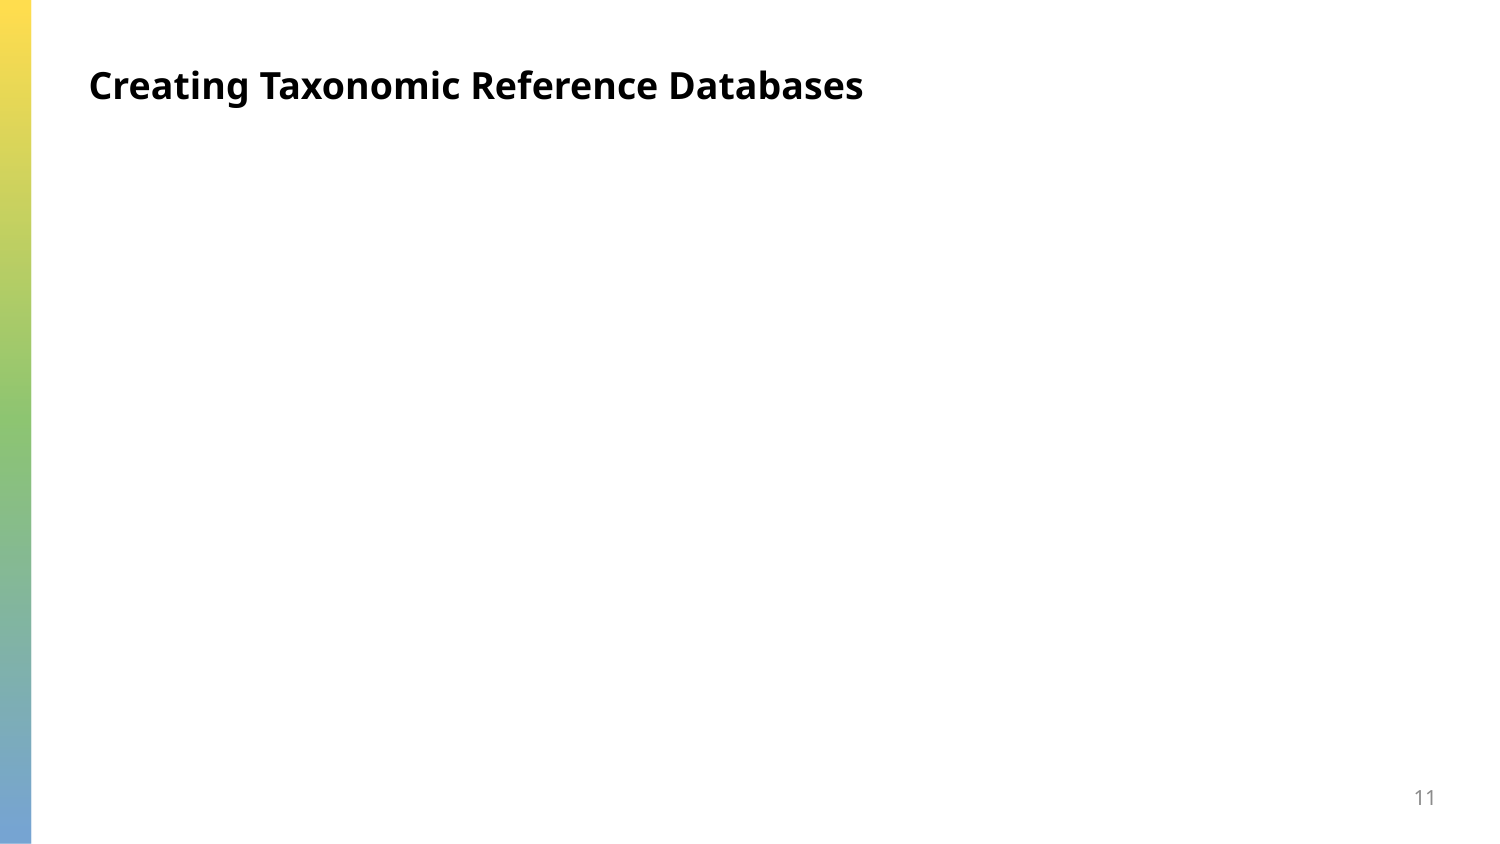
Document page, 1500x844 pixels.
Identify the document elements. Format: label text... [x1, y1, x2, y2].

picture [0, 0, 1500, 844]
list Creating Taxonomic Reference Databases [88, 61, 1442, 157]
